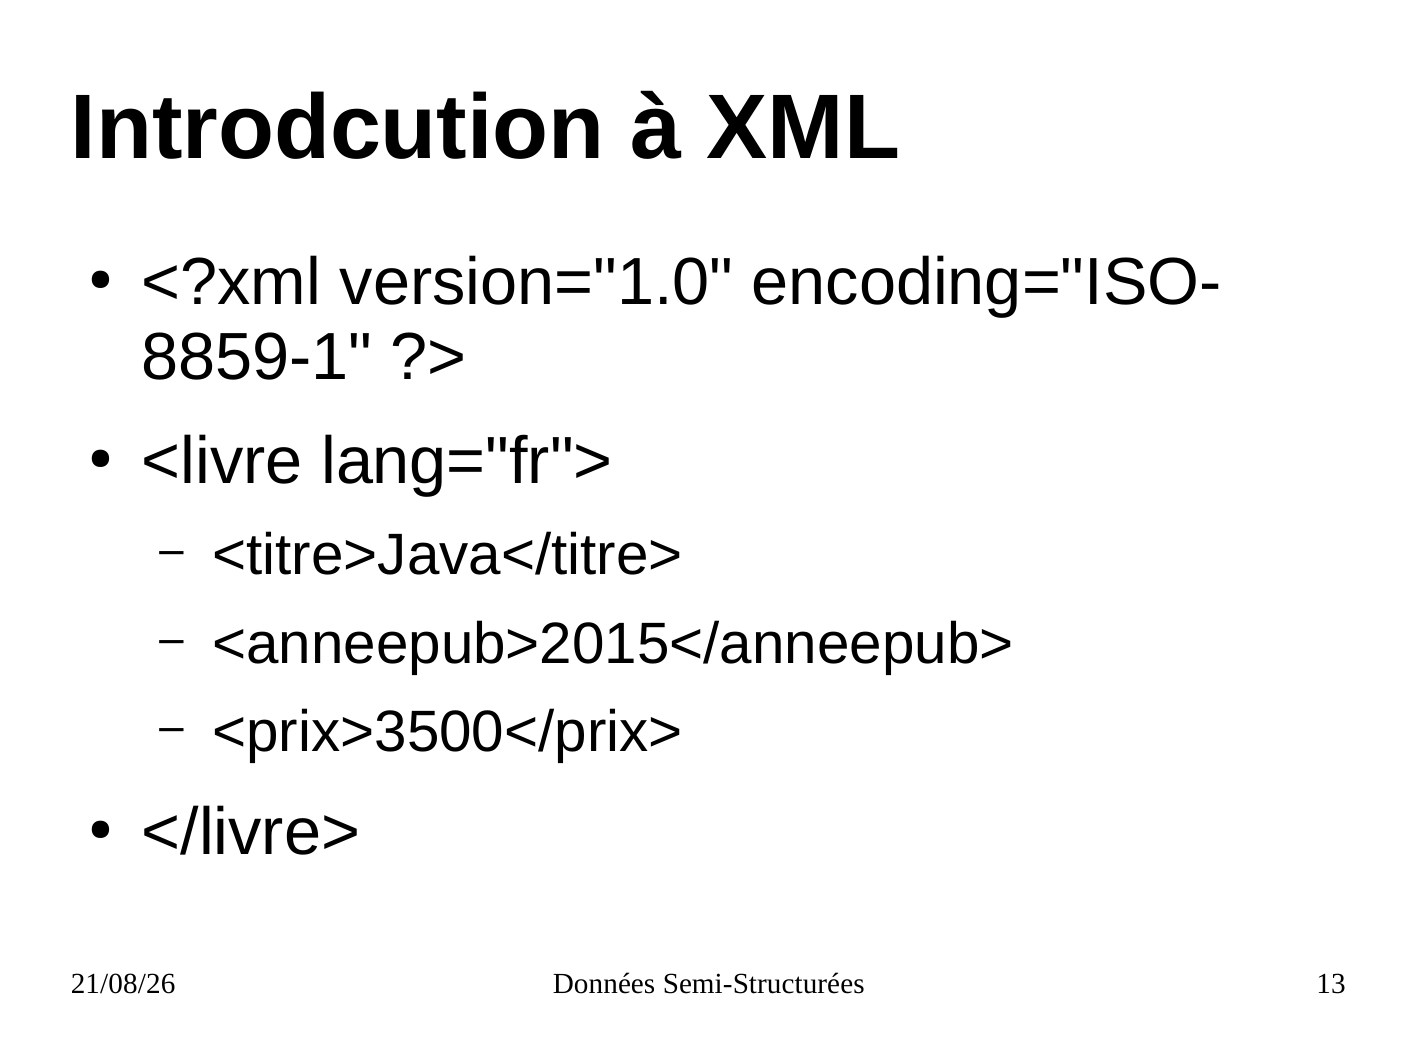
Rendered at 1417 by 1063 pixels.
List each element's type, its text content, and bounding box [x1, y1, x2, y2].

title Introdcution à XML [70, 42, 1346, 212]
list <?xml version="1.0" encoding="ISO-8859-1" ?> <livre lang="fr"> <titre>Java</titre> <anneepub>2015</anneepub> <prix>3500</prix> </livre> [70, 244, 1346, 925]
